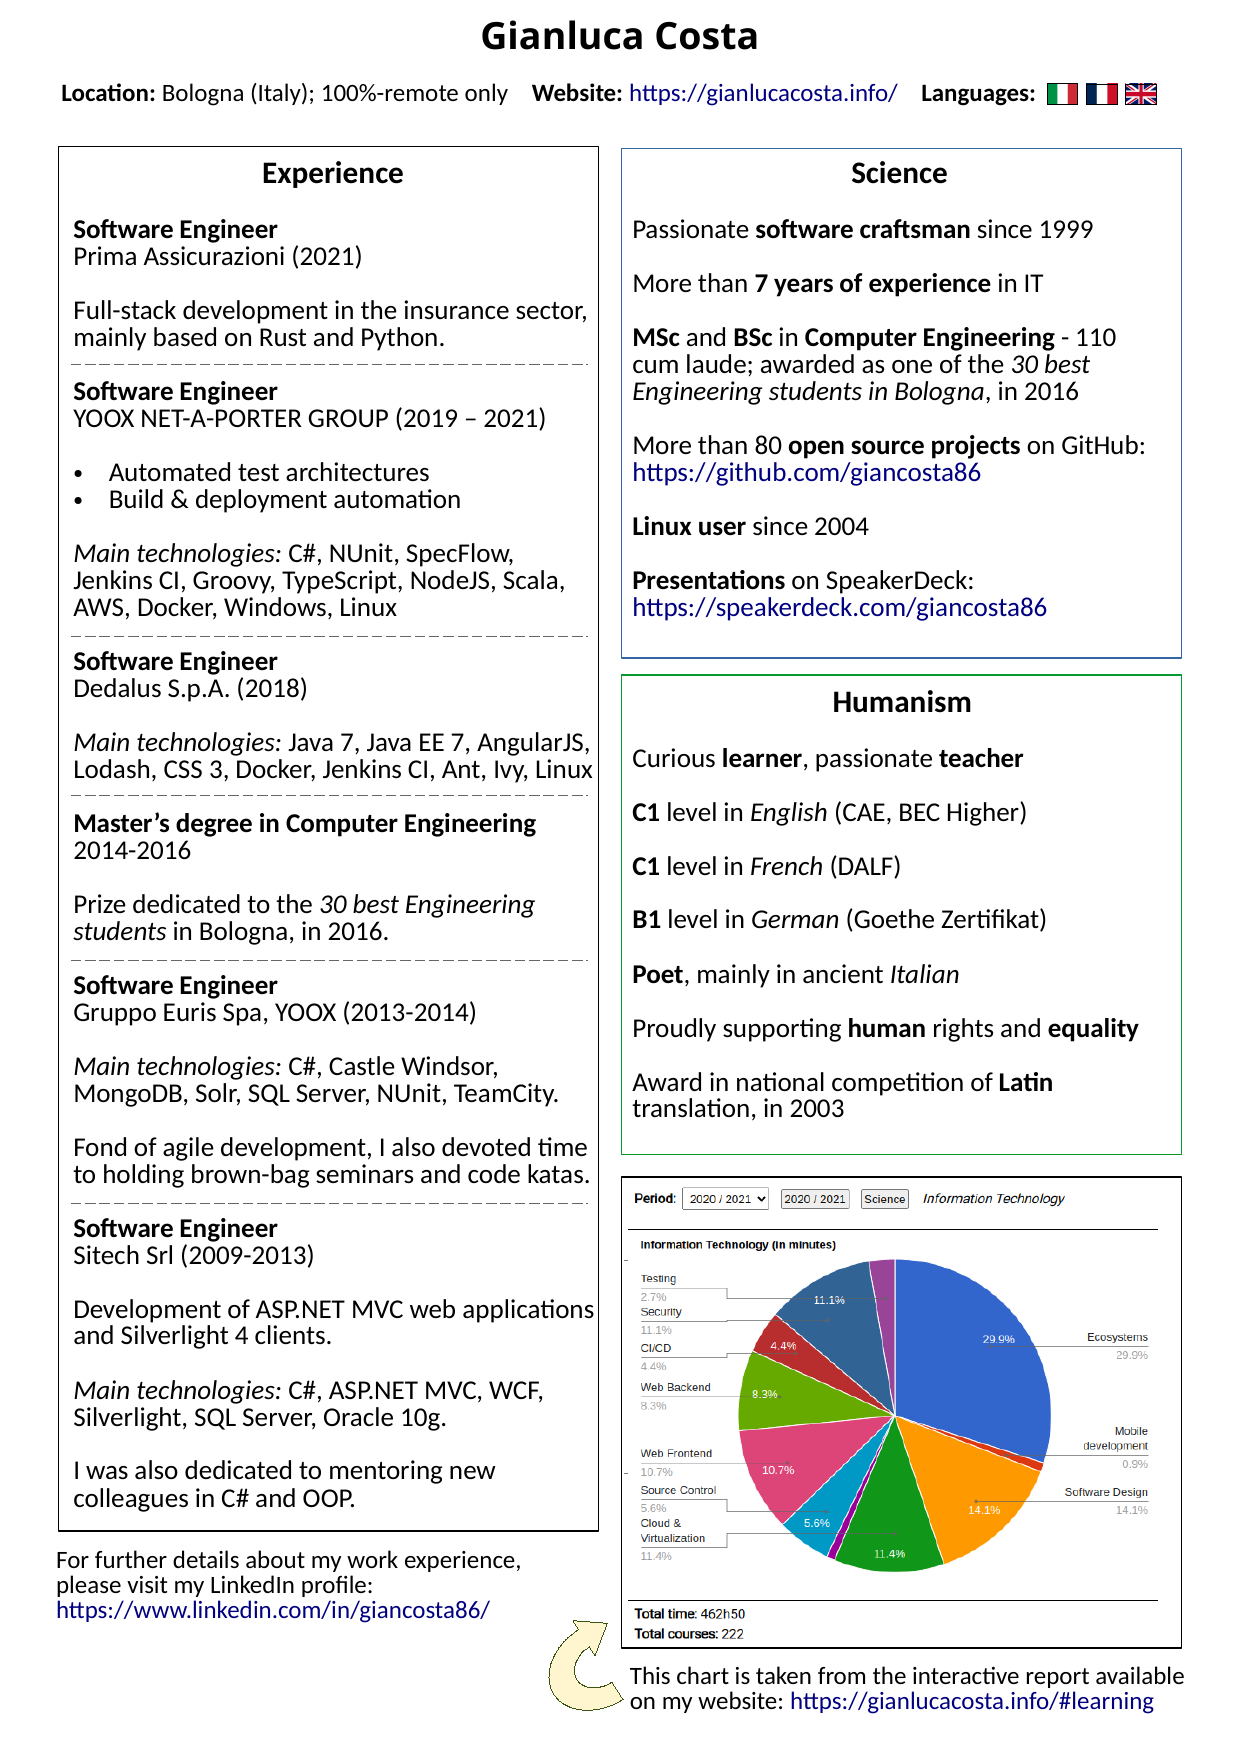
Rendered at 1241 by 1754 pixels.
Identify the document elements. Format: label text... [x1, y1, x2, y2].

text_box [548, 1620, 624, 1711]
picture [1086, 83, 1118, 105]
text_box Location: Bologna (Italy); 100%-remote only Website: https://gianlucacosta.info/ Languages: [46, 75, 1052, 141]
picture [1047, 83, 1078, 105]
text_box Humanism Curious learner, passionate teacher C1 level in English (CAE, BEC Higher) C1 level in French (DALF) B1 level in German (Goethe Zertifikat) Poet, mainly in ancient Italian Proudly supporting human rights and equality Award in national competition of Latin translation, in 2003 [622, 681, 1181, 1154]
text_box Humanism Curious learner, passionate teacher C1 level in English (CAE, BEC Higher) C1 level in French (DALF) B1 level in German (Goethe Zertifikat) Poet, mainly in ancient Italian Proudly supporting human rights and equality Award in national competition of Latin translation, in 2003 [617, 681, 1188, 1177]
picture [624, 1181, 1158, 1645]
text_box Gianluca Costa [0, 2, 1241, 70]
picture [1125, 83, 1157, 105]
text_box Science Passionate software craftsman since 1999 More than 7 years of experience in IT MSc and BSc in Computer Engineering - 110 cum laude; awarded as one of the 30 best Engineering students in Bologna, in 2016 More than 80 open source projects on GitHub: https://github.com/giancosta86 Linux user since 2004 Presentations on SpeakerDeck: https://speakerdeck.com/giancosta86 [622, 152, 1181, 657]
text_box For further details about my work experience, please visit my LinkedIn profile: https://www.linkedin.com/in/giancosta86/ [41, 1542, 579, 1638]
text_box Experience Software Engineer Prima Assicurazioni (2021) Full-stack development in the insurance sector, mainly based on Rust and Python. Software Engineer YOOX NET-A-PORTER GROUP (2019 – 2021) Automated test architectures Build & deployment automation Main technologies: C#, NUnit, SpecFlow, Jenkins CI, Groovy, TypeScript, NodeJS, Scala, AWS, Docker, Windows, Linux Software Engineer Dedalus S.p.A. (2018) Main technologies: Java 7, Java EE 7, AngularJS, Lodash, CSS 3, Docker, Jenkins CI, Ant, Ivy, Linux Master’s degree in Computer Engineering 2014-2016 Prize dedicated to the 30 best Engineering students in Bologna, in 2016. Software Engineer Gruppo Euris Spa, YOOX (2013-2014) Main technologies: C#, Castle Windsor, MongoDB, Solr, SQL Server, NUnit, TeamCity. Fond of agile development, I also devoted time to holding brown-bag seminars and code katas. Software Engineer Sitech Srl (2009-2013) Development of ASP.NET MVC web applications and Silverlight 4 clients. Main technologies: C#, ASP.NET MVC, WCF, Silverlight, SQL Server, Oracle 10g. I was also dedicated to mentoring new colleagues in C# and OOP. [59, 152, 598, 1522]
text_box This chart is taken from the interactive report available on my website: https://gianlucacosta.info/#learning [614, 1658, 1206, 1725]
